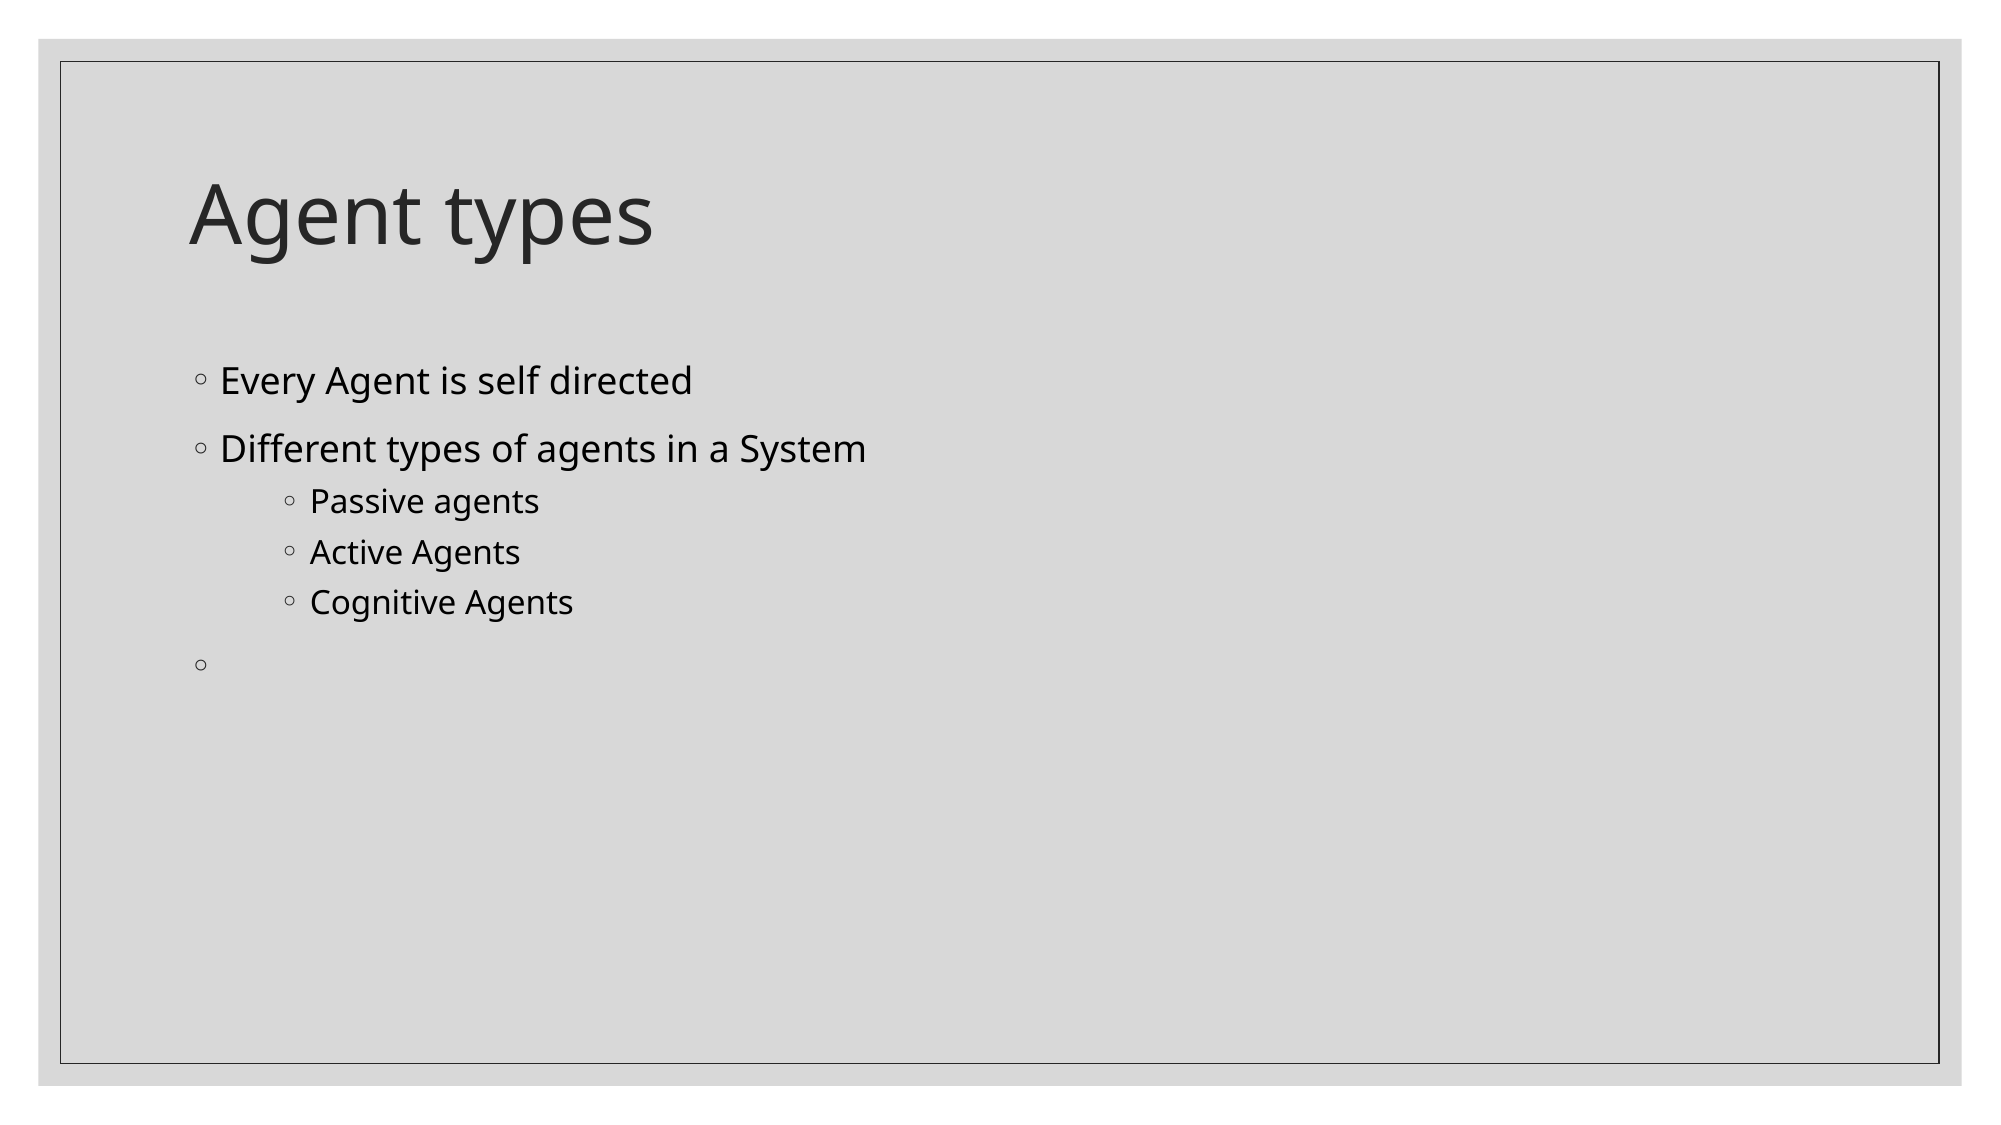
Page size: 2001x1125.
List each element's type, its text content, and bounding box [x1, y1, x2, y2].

title Agent types [174, 105, 1825, 331]
list Every Agent is self directed Different types of agents in a System Passive agents Active Agents Cognitive Agents [174, 345, 1825, 977]
